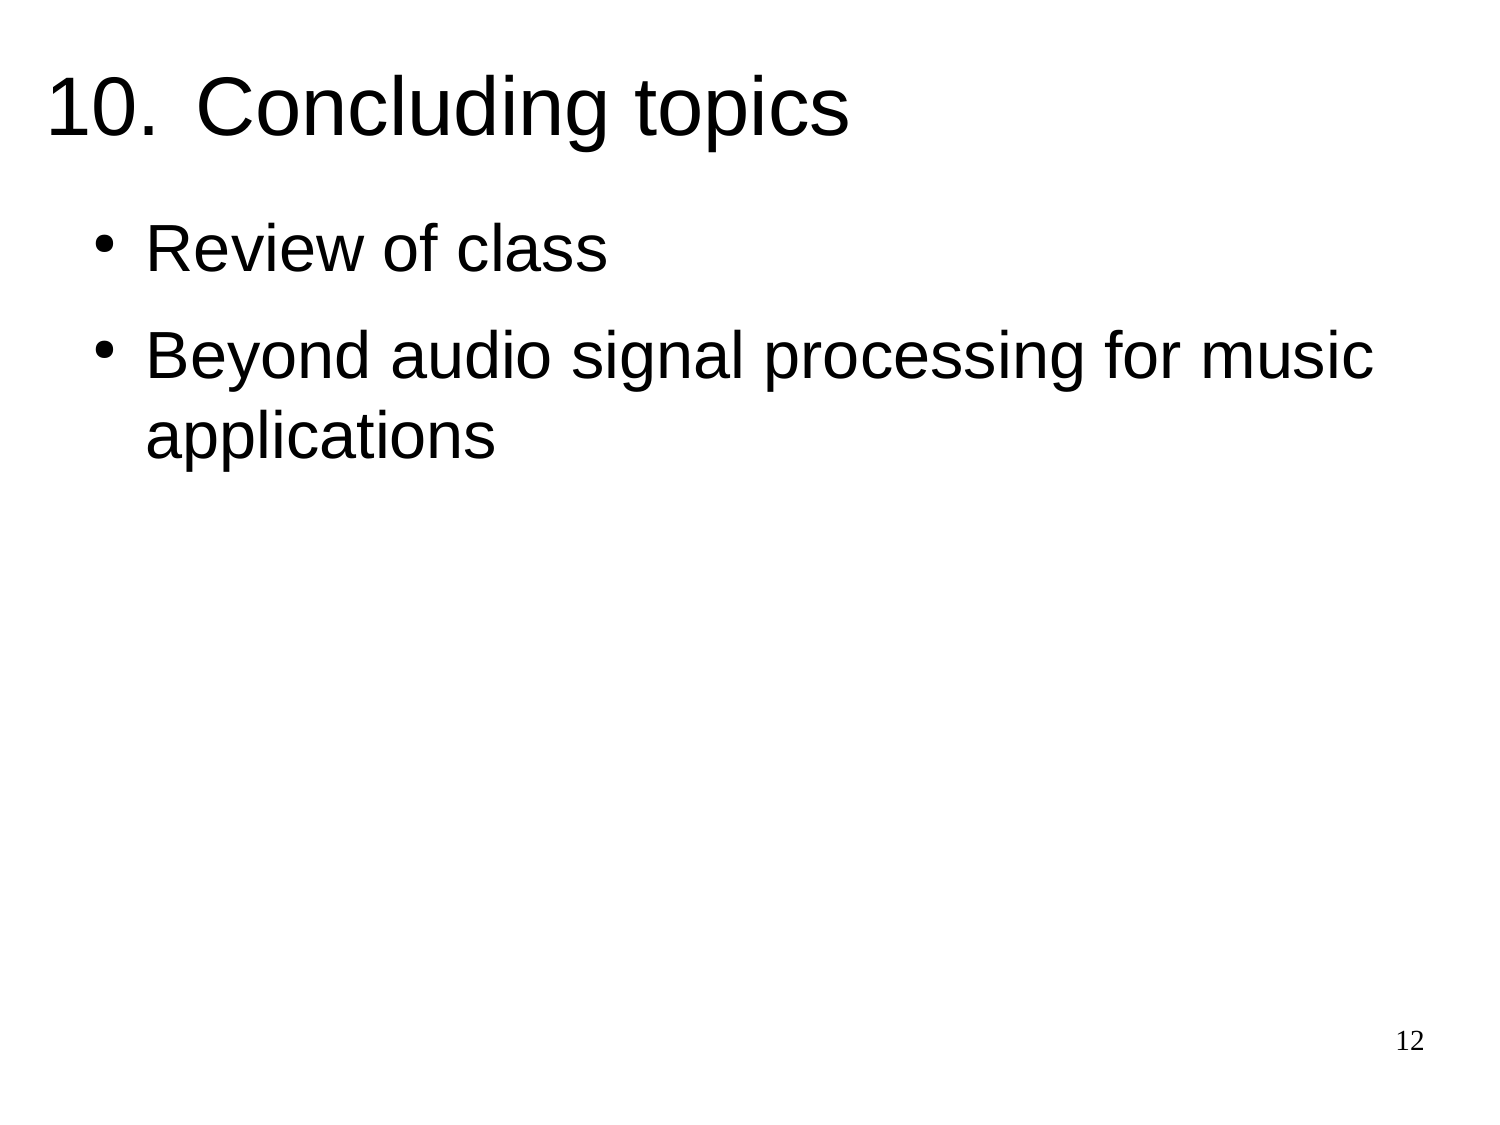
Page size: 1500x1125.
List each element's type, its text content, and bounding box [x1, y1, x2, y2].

list Review of class Beyond audio signal processing for music applications [75, 200, 1456, 1111]
title 10. Concluding topics [45, 13, 1396, 201]
